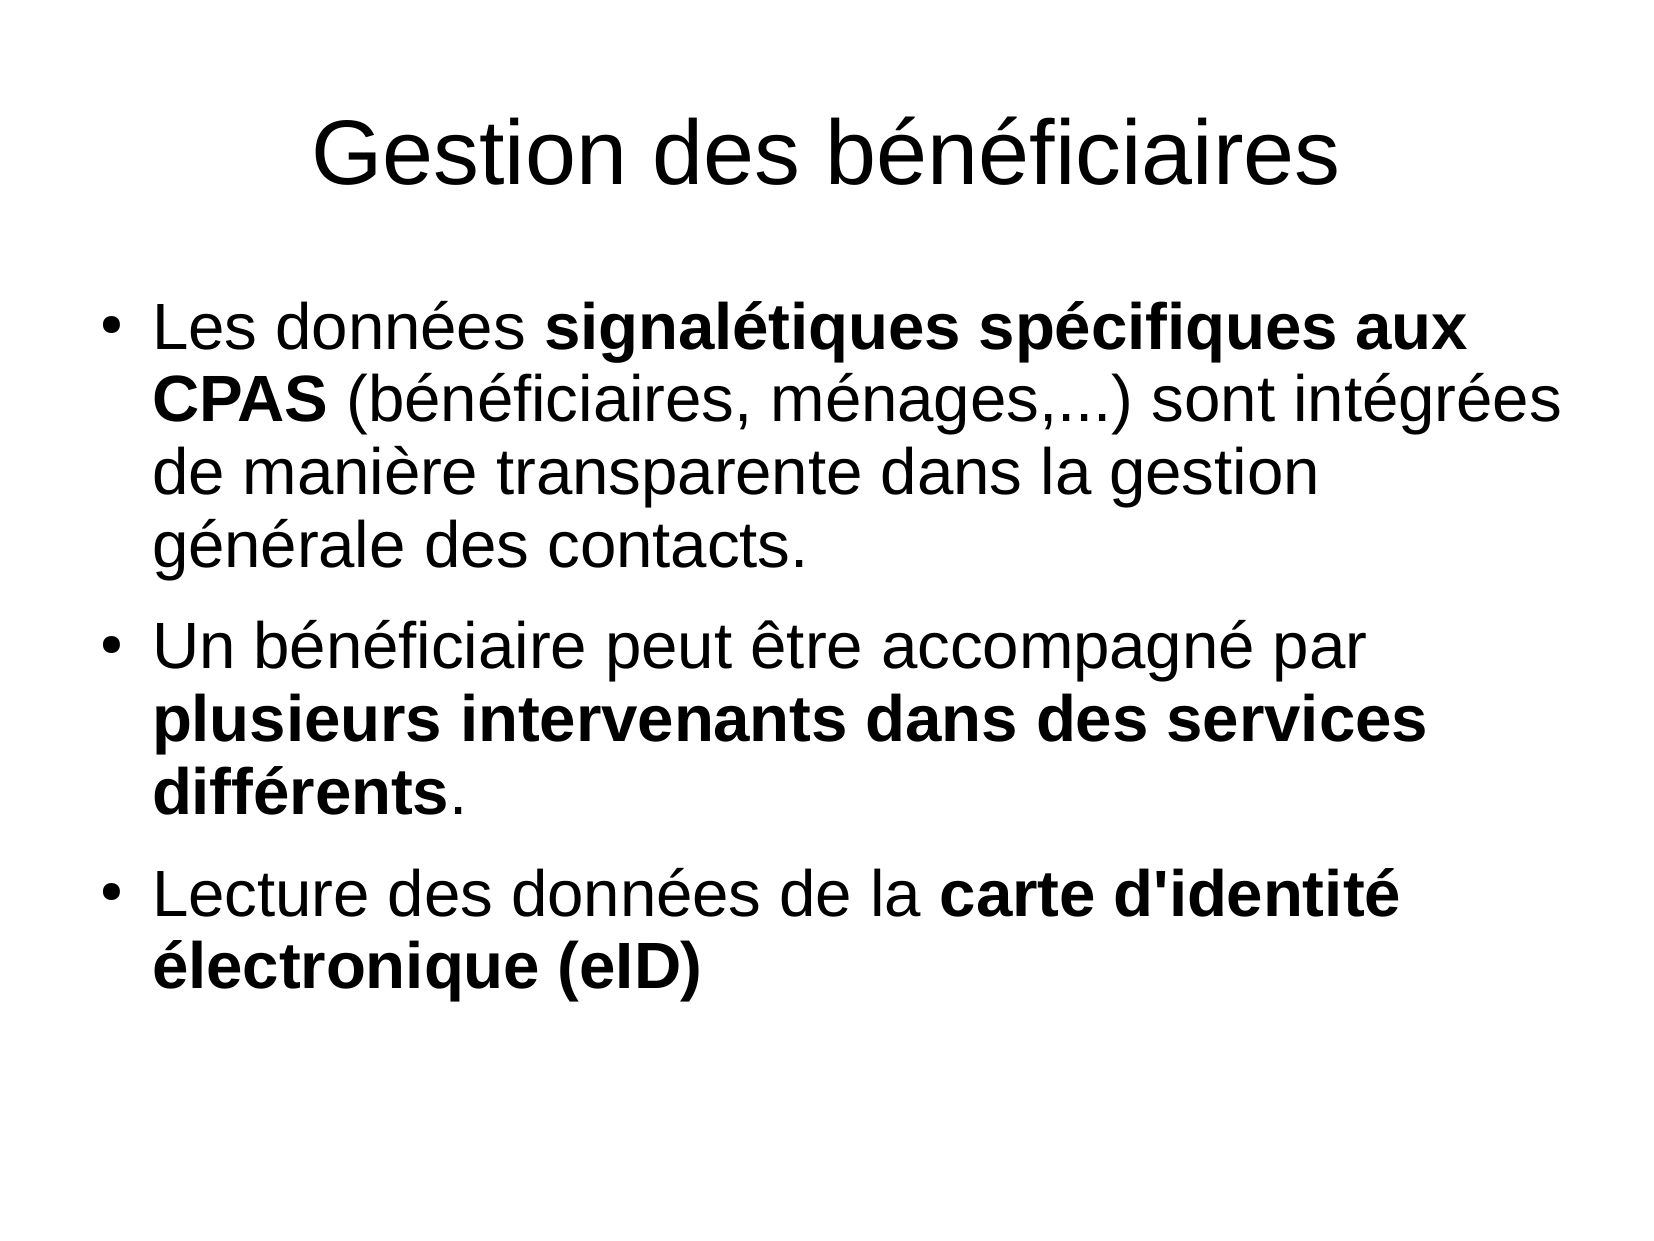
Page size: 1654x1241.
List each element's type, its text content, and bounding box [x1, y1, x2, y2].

title Gestion des bénéficiaires [82, 49, 1571, 257]
list Les données signalétiques spécifiques aux CPAS (bénéficiaires, ménages,...) sont intégrées de manière transparente dans la gestion générale des contacts. Un bénéficiaire peut être accompagné par plusieurs intervenants dans des services différents. Lecture des données de la carte d'identité électronique (eID) [82, 290, 1571, 1010]
